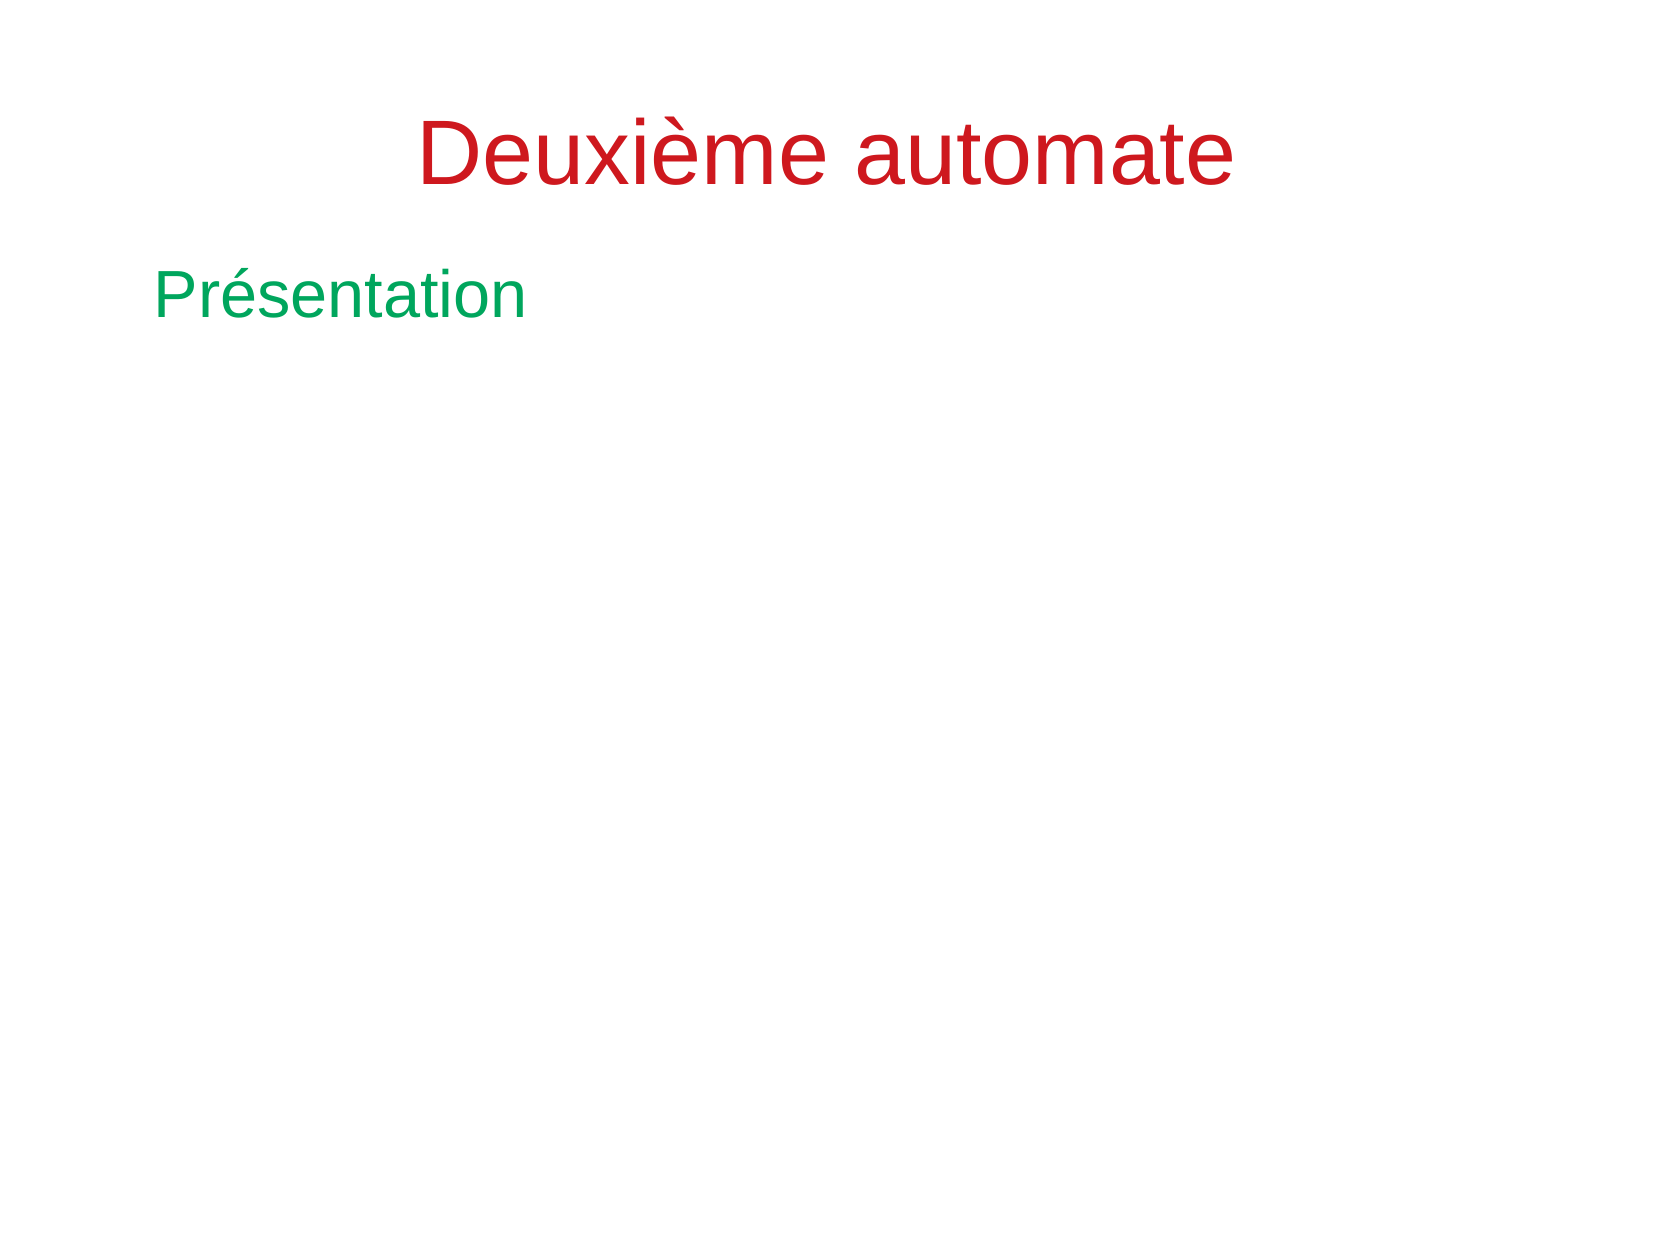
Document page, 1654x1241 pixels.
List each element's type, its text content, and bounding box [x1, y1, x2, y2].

title Deuxième automate [82, 49, 1571, 256]
list Présentation [82, 256, 1572, 976]
